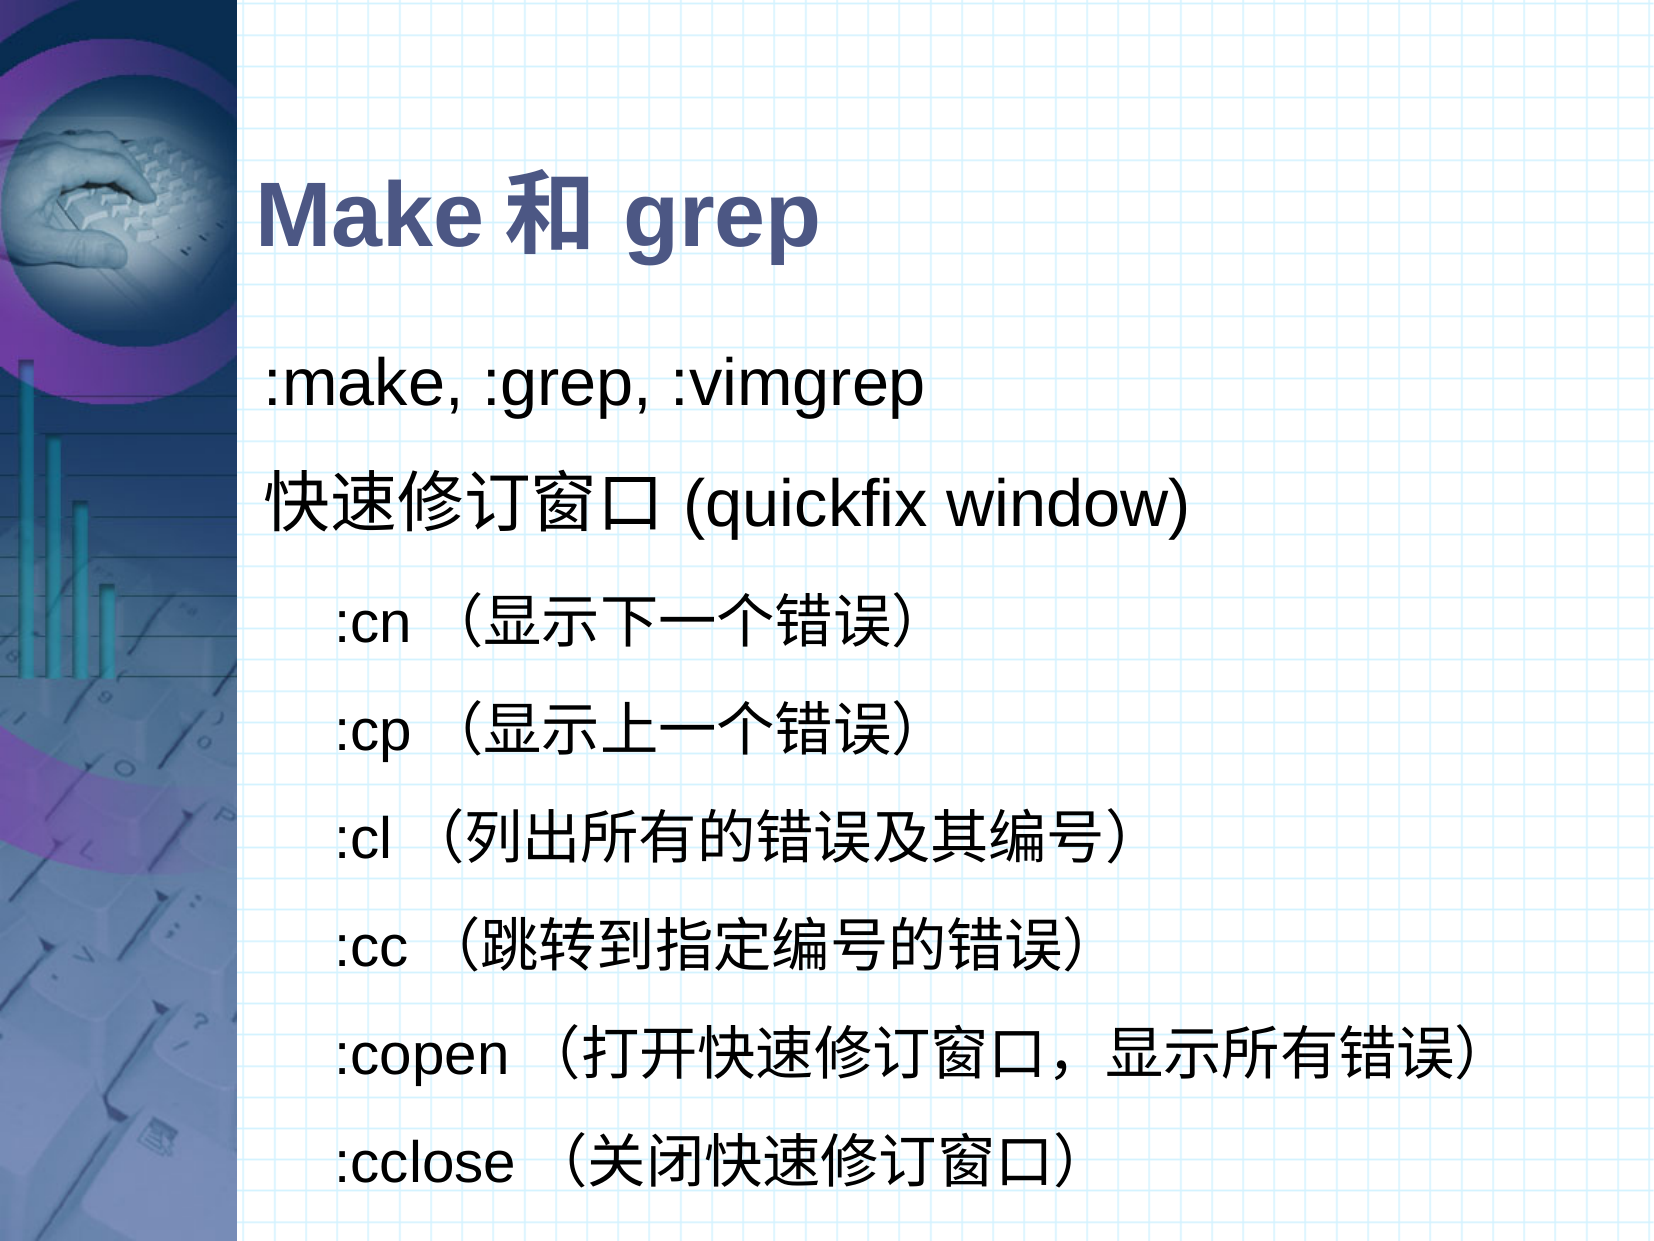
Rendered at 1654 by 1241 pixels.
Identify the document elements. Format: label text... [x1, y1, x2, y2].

list :make, :grep, :vimgrep 快速修订窗口(quickfix window) :cn（显示下一个错误） :cp（显示上一个错误） :cl（列出所有的错误及其编号） :cc（跳转到指定编号的错误） :copen（打开快速修订窗口，显示所有错误） :cclose（关闭快速修订窗口） [254, 344, 1640, 1112]
title Make和grep [254, 110, 1640, 303]
picture [0, 0, 1654, 1241]
